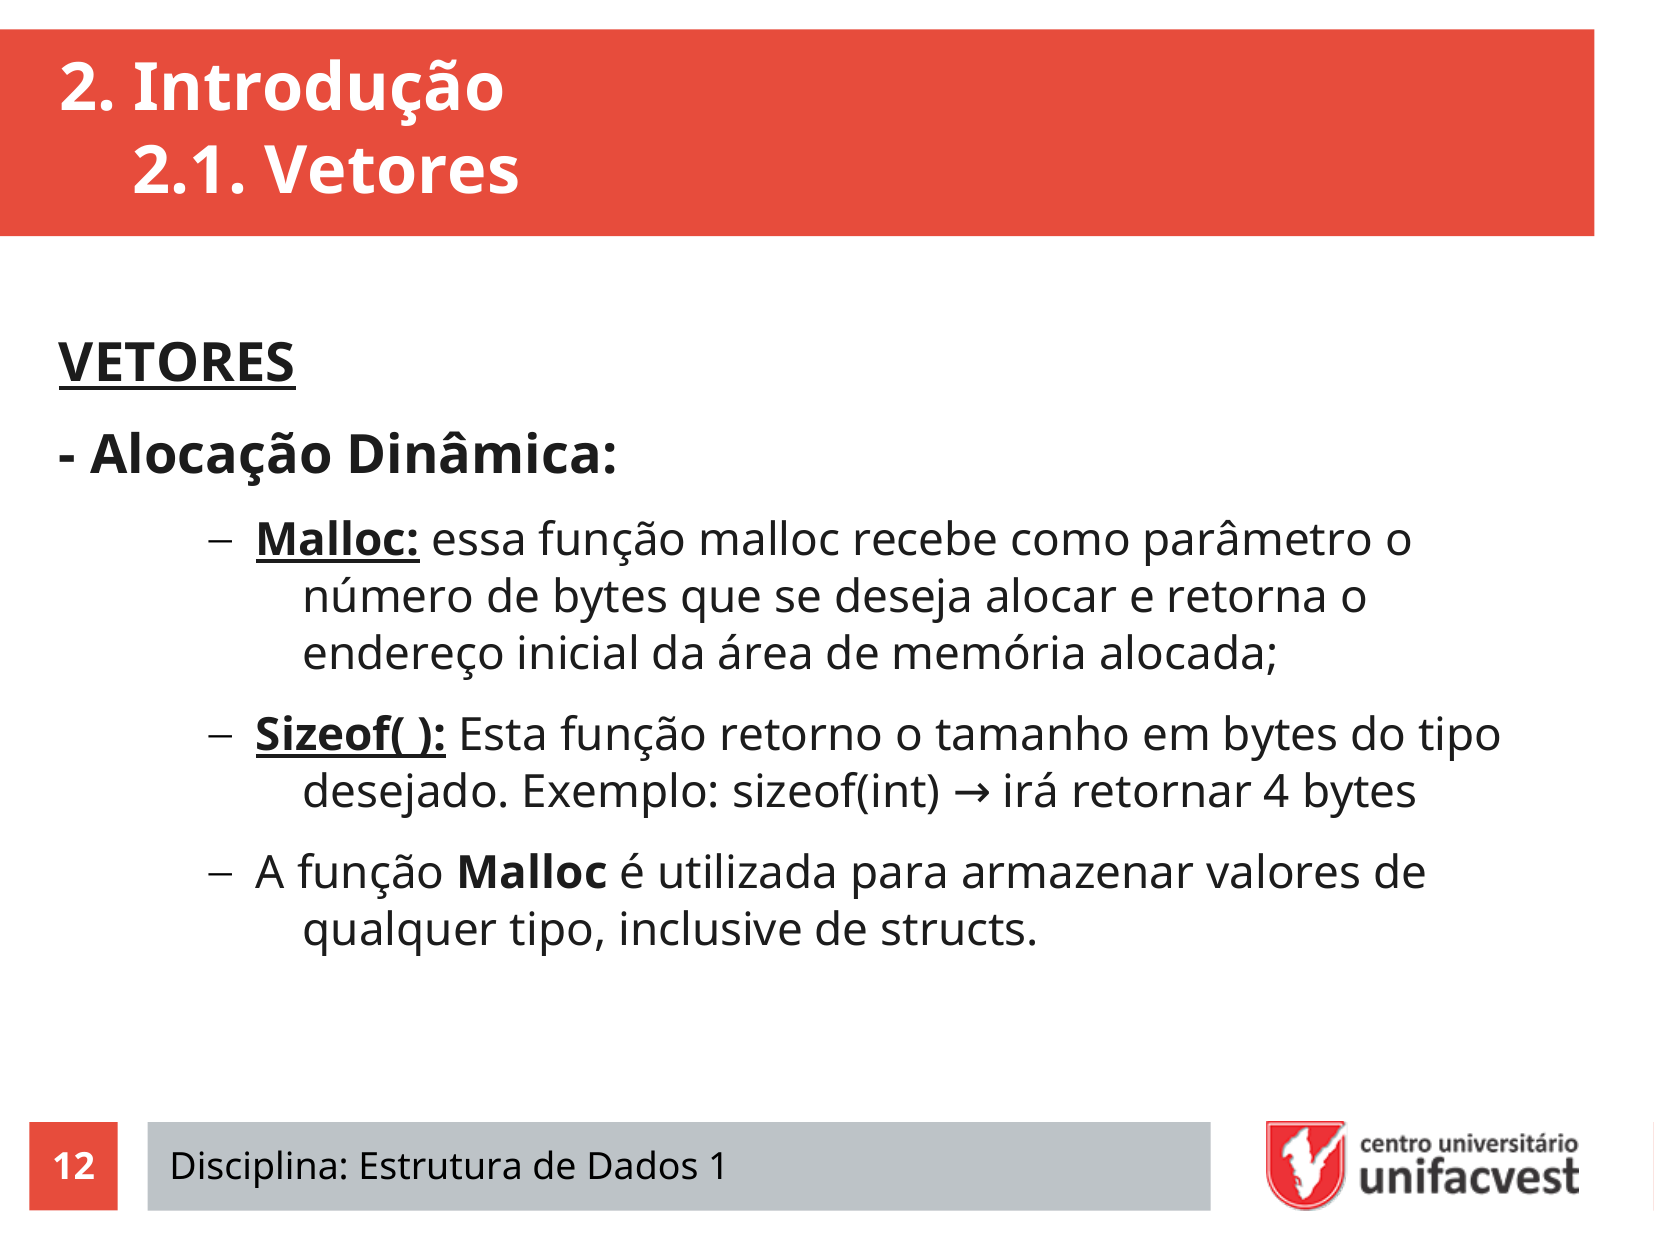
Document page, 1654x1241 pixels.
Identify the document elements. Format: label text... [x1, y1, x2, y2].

text_box Disciplina: Estrutura de Dados 1 [154, 1132, 1205, 1196]
list VETORES - Alocação Dinâmica: Malloc: essa função malloc recebe como parâmetro o número de bytes que se deseja alocar e retorna o endereço inicial da área de memória alocada; Sizeof( ): Esta função retorno o tamanho em bytes do tipo desejado. Exemplo: sizeof(int) → irá retornar 4 bytes A função Malloc é utilizada para armazenar valores de qualquer tipo, inclusive de structs. [59, 324, 1566, 1093]
title 2. Introdução 2.1. Vetores [59, 59, 1595, 207]
text_box [1238, 1120, 1654, 1212]
picture [1266, 1121, 1579, 1211]
